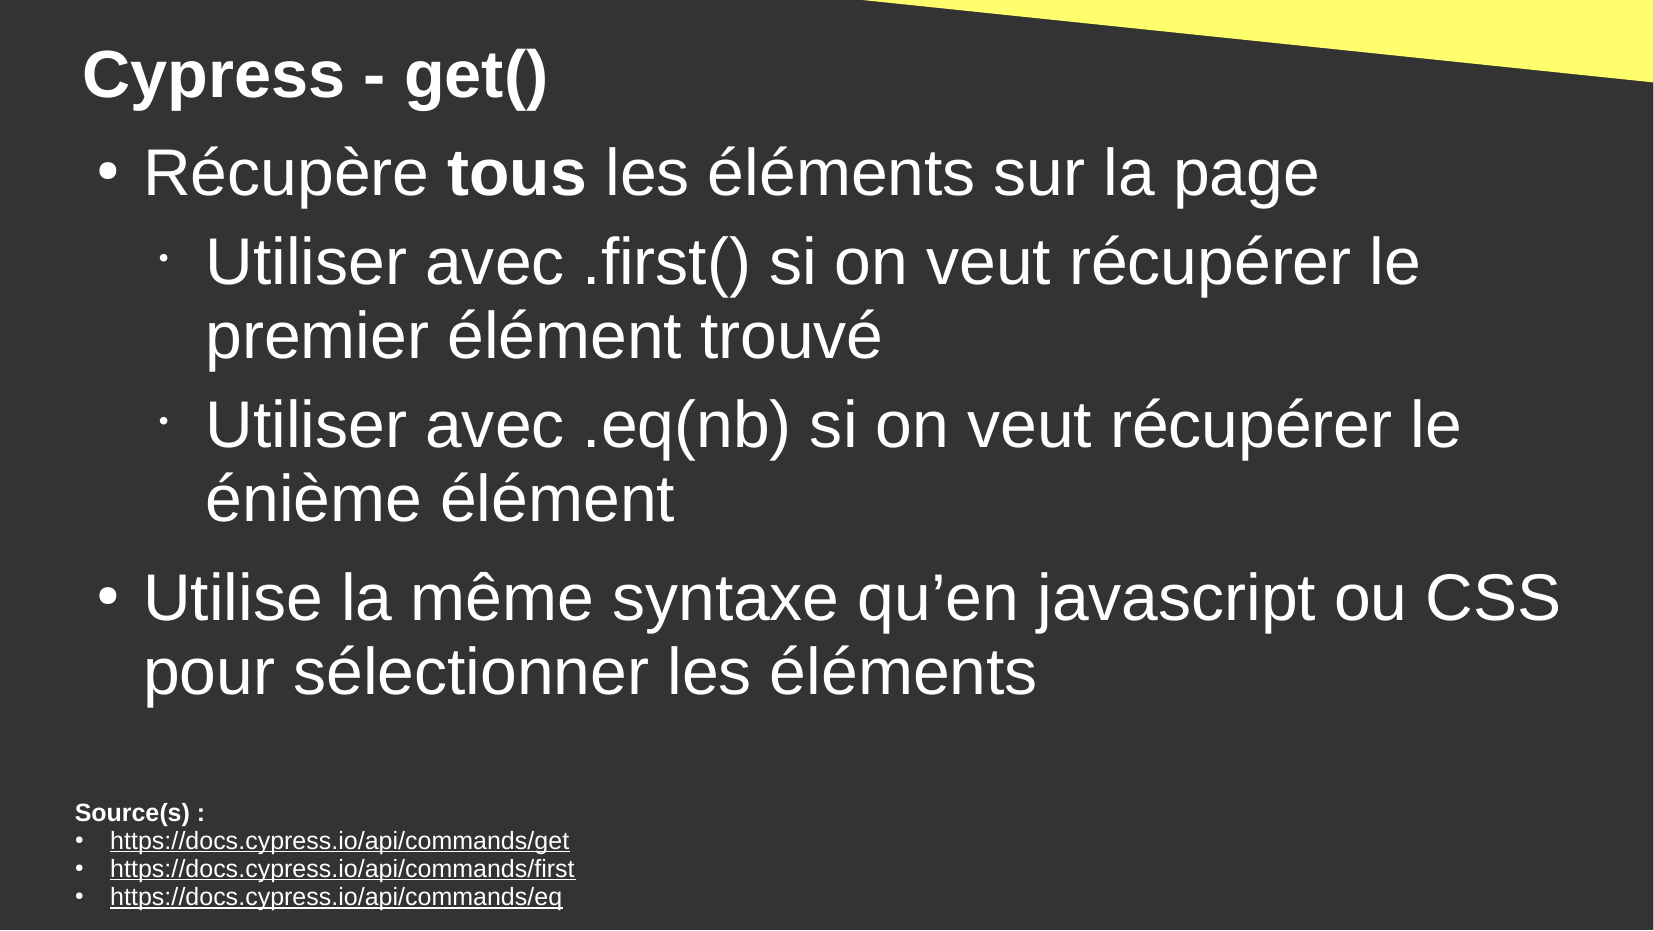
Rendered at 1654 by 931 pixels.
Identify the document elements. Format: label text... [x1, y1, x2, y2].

title Cypress - get() [82, 37, 799, 114]
text_box [862, 0, 1654, 83]
text_box Source(s) : https://docs.cypress.io/api/commands/get https://docs.cypress.io/api/commands/first https://docs.cypress.io/api/commands/eq [60, 791, 1546, 919]
list Récupère tous les éléments sur la page Utiliser avec .first() si on veut récupérer le premier élément trouvé Utiliser avec .eq(nb) si on veut récupérer le énième élément Utilise la même syntaxe qu’en javascript ou CSS pour sélectionner les éléments [80, 135, 1619, 709]
